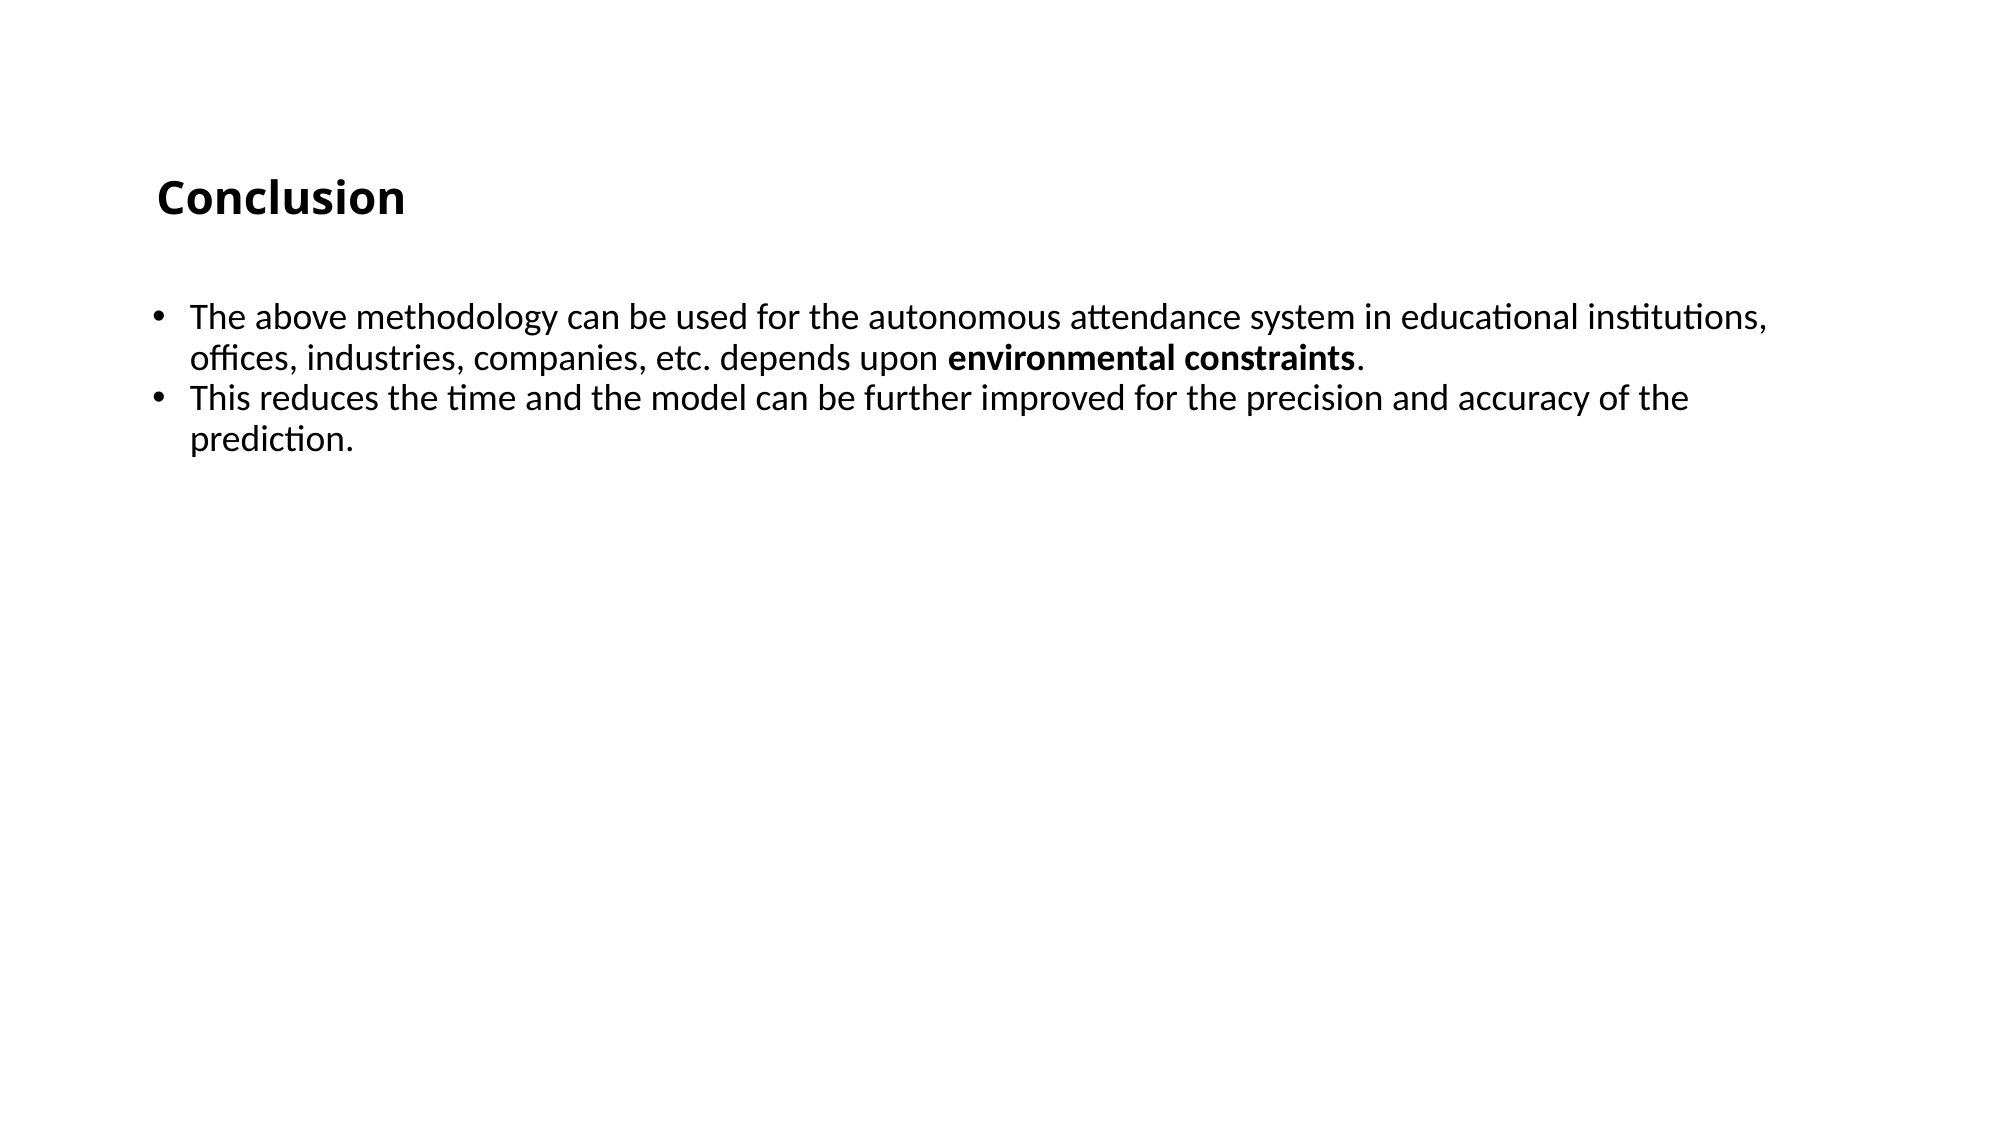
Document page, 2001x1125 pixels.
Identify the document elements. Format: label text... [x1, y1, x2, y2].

text_box The above methodology can be used for the autonomous attendance system in educational institutions, offices, industries, companies, etc. depends upon environmental constraints. This reduces the time and the model can be further improved for the precision and accuracy of the prediction. [137, 290, 1863, 1004]
text_box Conclusion [141, 141, 465, 258]
